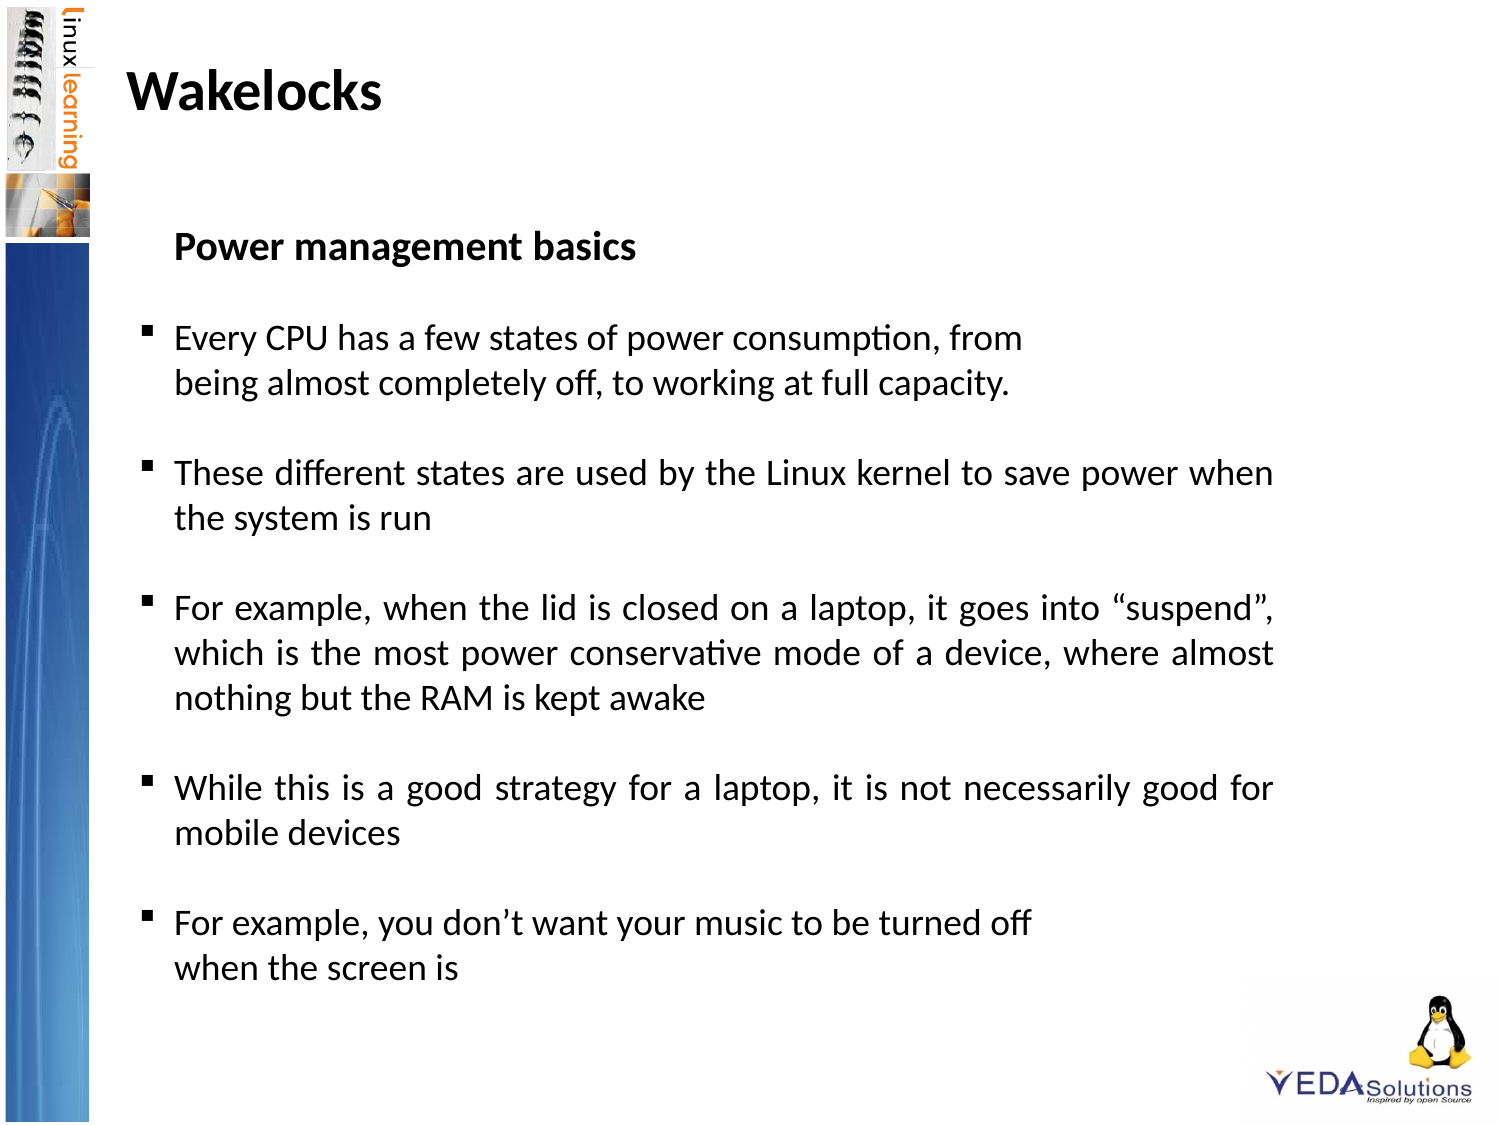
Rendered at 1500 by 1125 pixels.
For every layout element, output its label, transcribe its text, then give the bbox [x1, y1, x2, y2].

picture [5, 243, 89, 1122]
text_box Wakelocks [112, 45, 1425, 197]
text_box Power management basics Every CPU has a few states of power consumption, from being almost completely off, to working at full capacity. These different states are used by the Linux kernel to save power when the system is run For example, when the lid is closed on a laptop, it goes into “suspend”, which is the most power conservative mode of a device, where almost nothing but the RAM is kept awake While this is a good strategy for a laptop, it is not necessarily good for mobile devices For example, you don’t want your music to be turned off when the screen is [123, 160, 1290, 970]
picture [5, 0, 97, 237]
picture [1245, 977, 1500, 1125]
